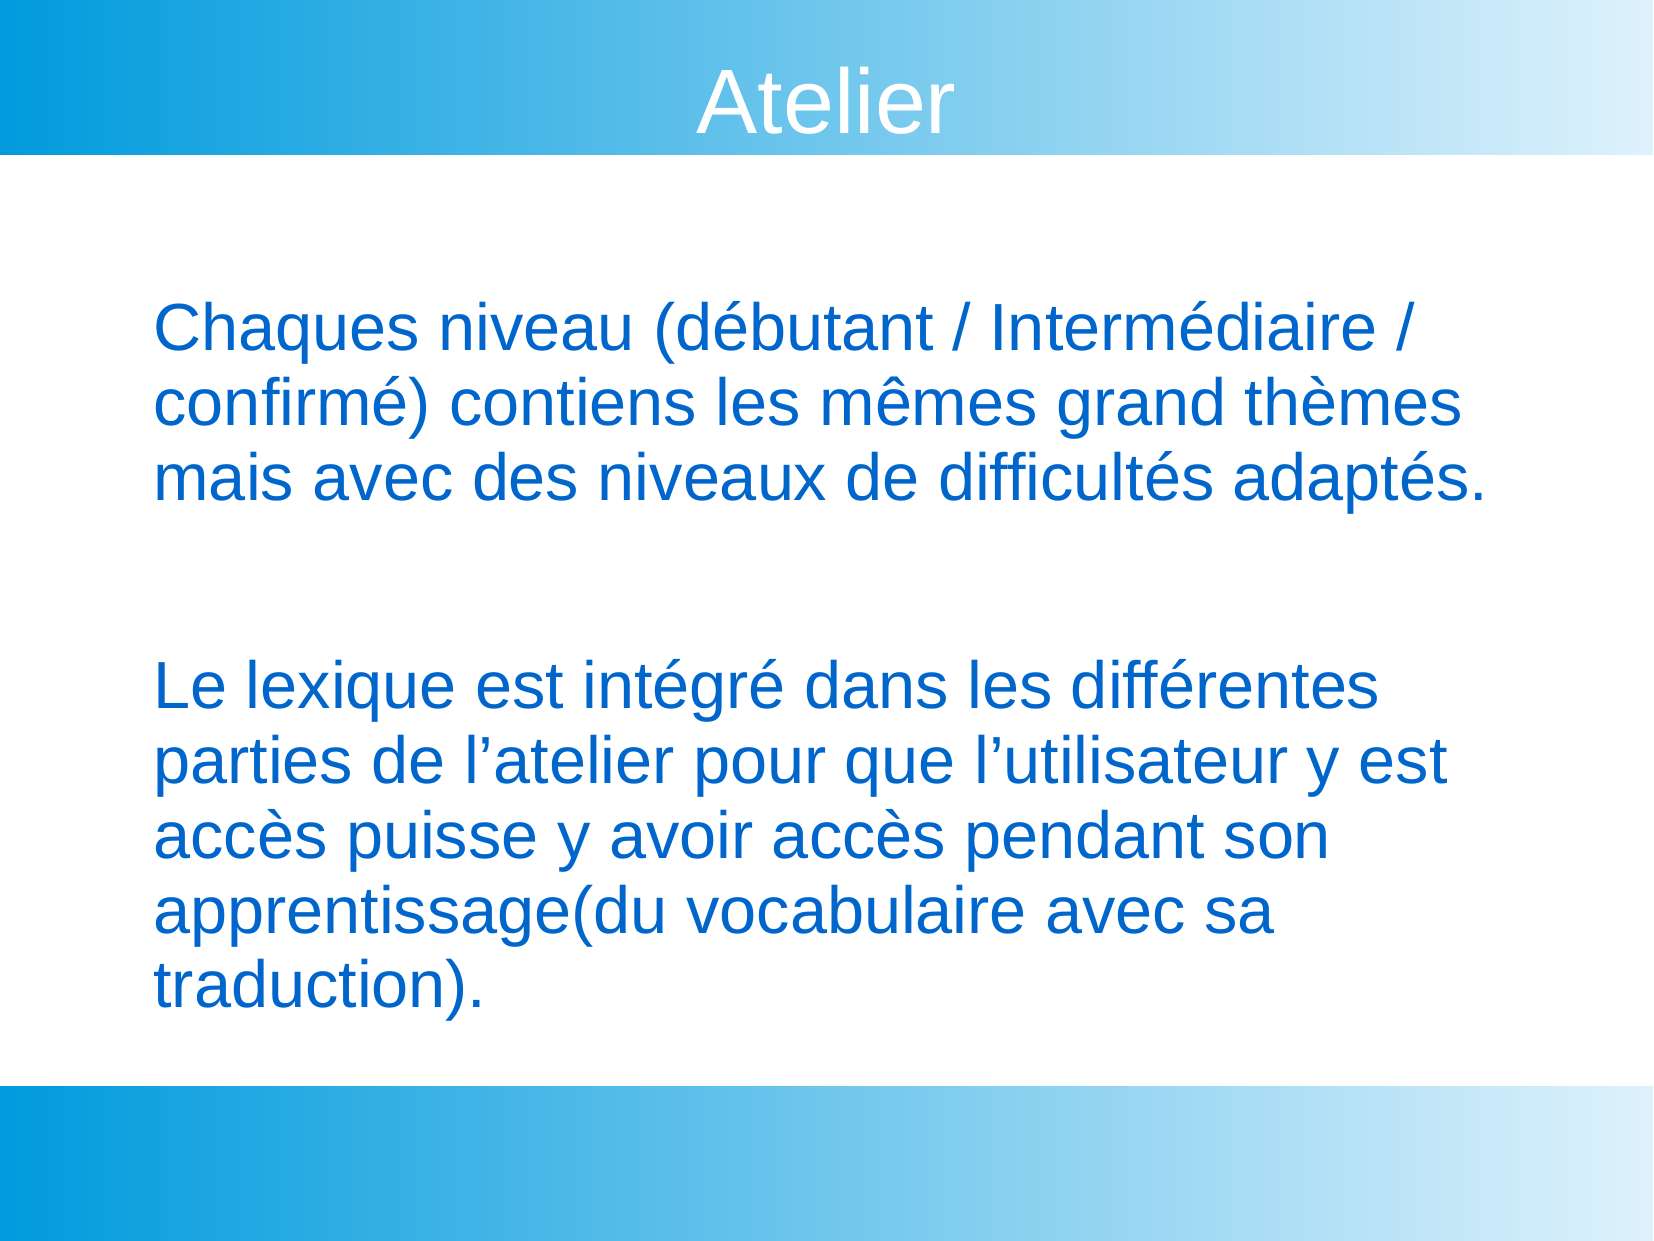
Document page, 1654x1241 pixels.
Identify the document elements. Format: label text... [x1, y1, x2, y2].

list Chaques niveau (débutant / Intermédiaire / confirmé) contiens les mêmes grand thèmes mais avec des niveaux de difficultés adaptés. Le lexique est intégré dans les différentes parties de l’atelier pour que l’utilisateur y est accès puisse y avoir accès pendant son apprentissage(du vocabulaire avec sa traduction). [82, 290, 1571, 1010]
title Atelier [82, 49, 1571, 155]
